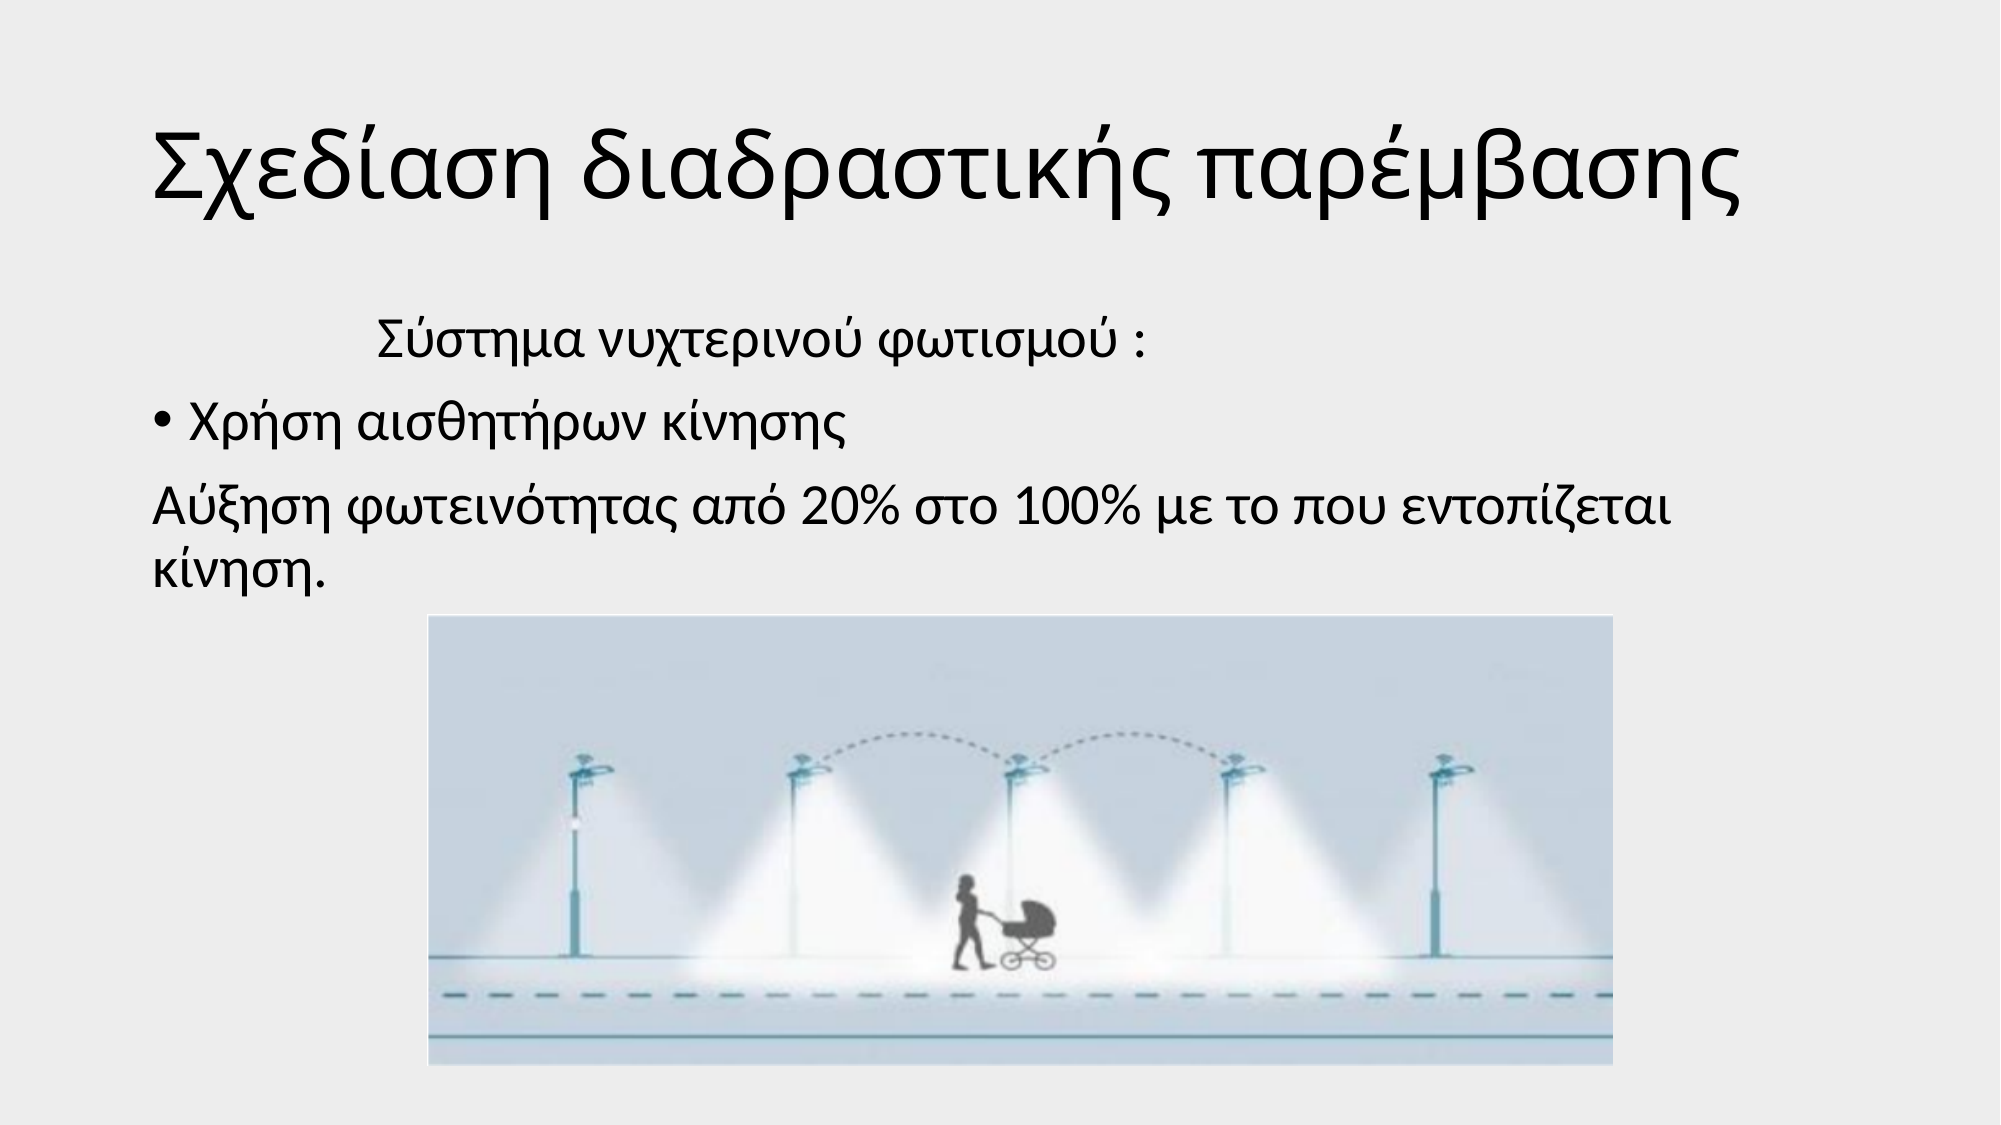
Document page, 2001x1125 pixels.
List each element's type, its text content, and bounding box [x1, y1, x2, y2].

picture [427, 614, 1613, 1066]
title Σχεδίαση διαδραστικής παρέμβασης [137, 59, 1863, 278]
list Σύστημα νυχτερινού φωτισμού : Χρήση αισθητήρων κίνησης Αύξηση φωτεινότητας από 20% στο 100% με το που εντοπίζεται κίνηση. [137, 299, 1863, 1014]
